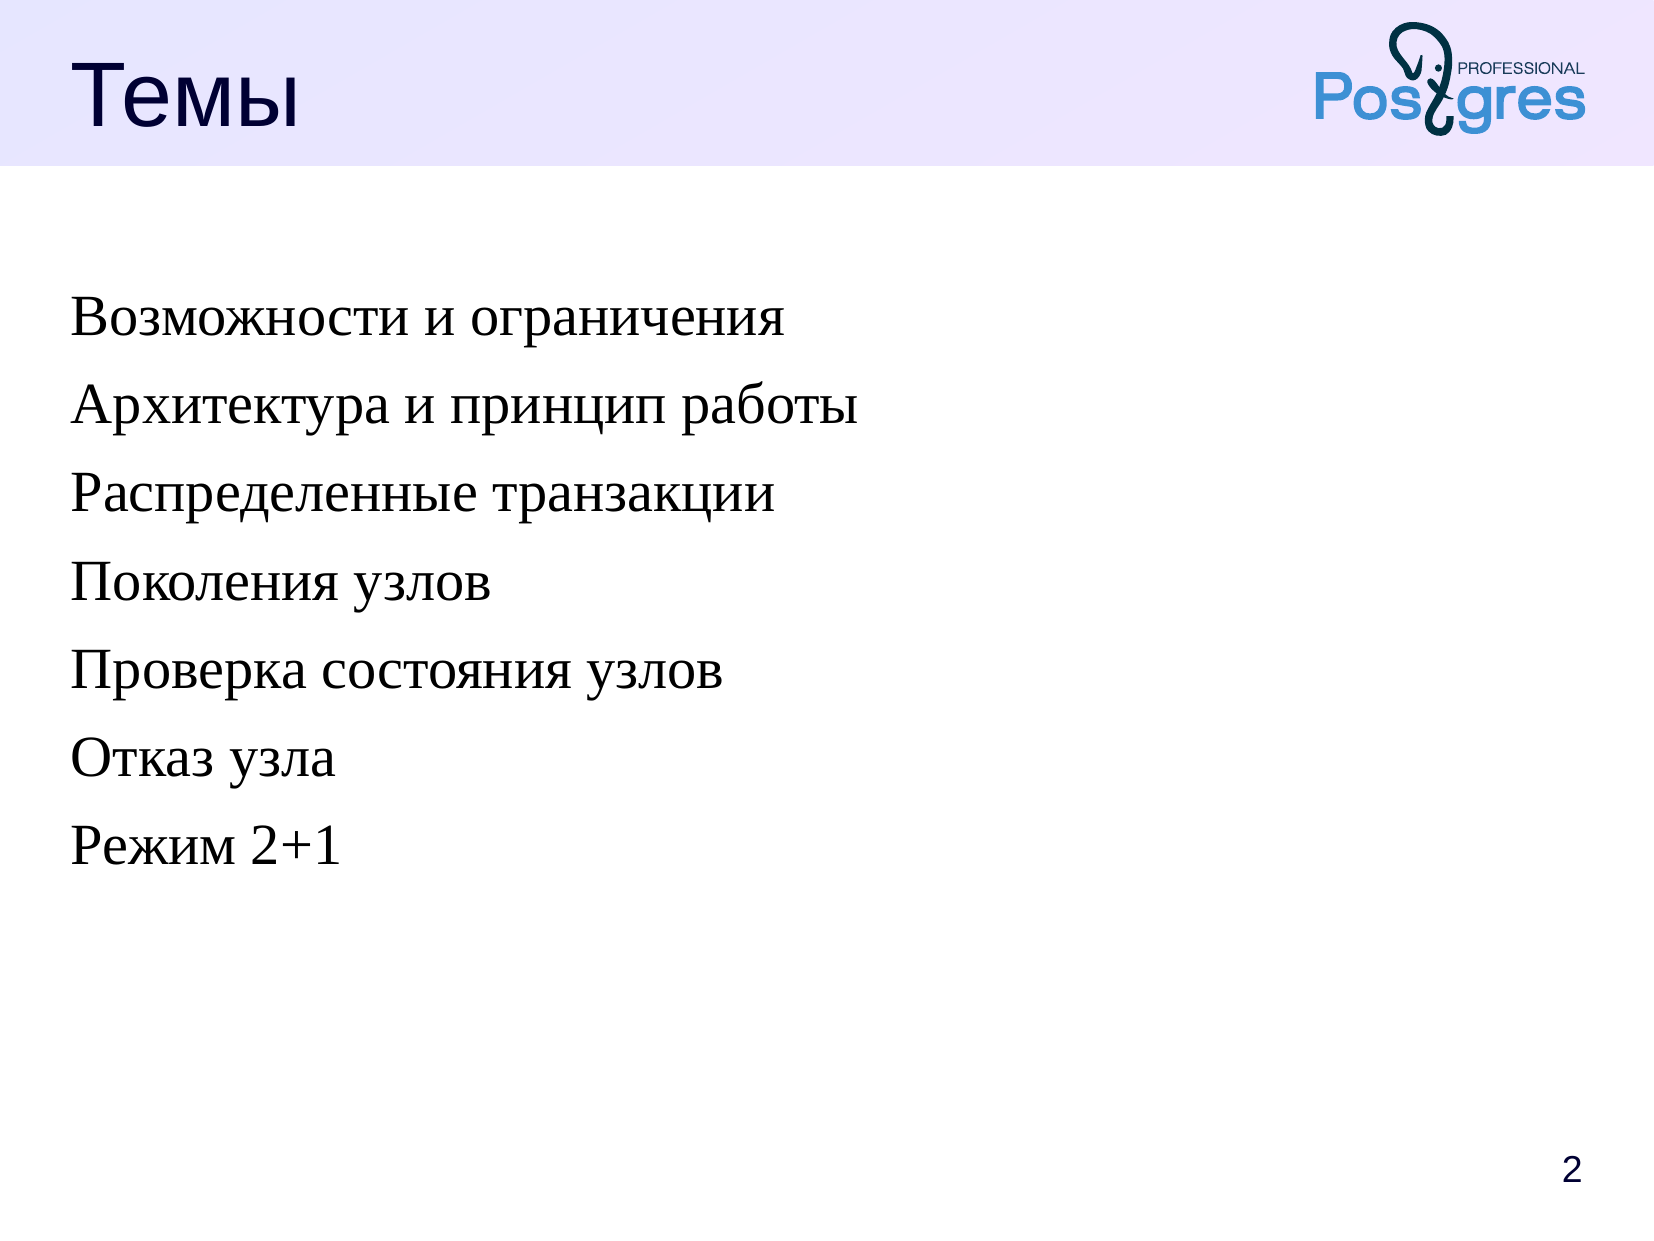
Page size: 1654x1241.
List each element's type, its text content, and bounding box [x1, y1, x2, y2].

list Возможности и ограничения Архитектура и принцип работы Распределенные транзакции Поколения узлов Проверка состояния узлов Отказ узла Режим 2+1 [70, 283, 1583, 1134]
title Темы [70, 43, 1241, 147]
